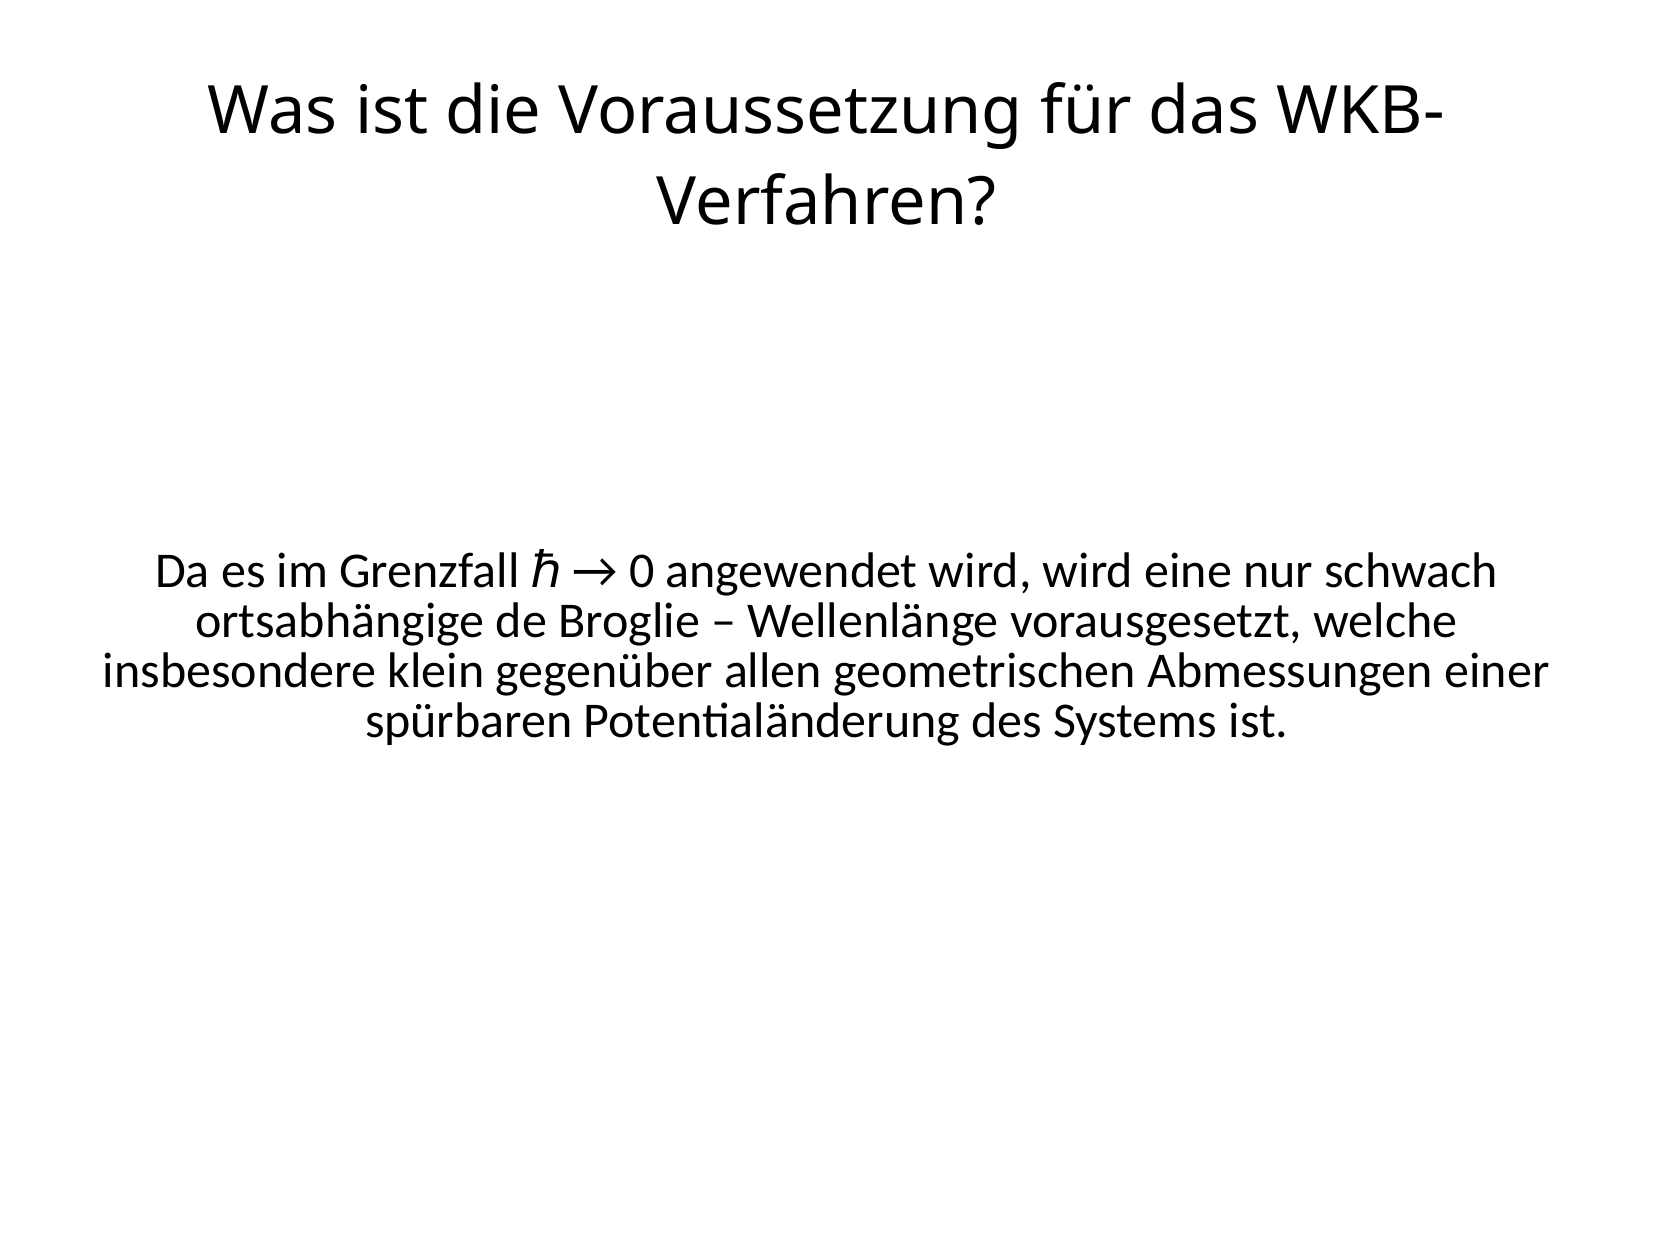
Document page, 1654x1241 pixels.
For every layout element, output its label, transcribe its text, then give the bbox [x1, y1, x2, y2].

subtitle Da es im Grenzfall ℏ → 0 angewendet wird, wird eine nur schwach ortsabhängige de Broglie – Wellenlänge vorausgesetzt, welche insbesondere klein gegenüber allen geometrischen Abmessungen einer spürbaren Potentialänderung des Systems ist. [82, 290, 1571, 1010]
title Was ist die Voraussetzung für das WKB-Verfahren? [82, 49, 1571, 257]
